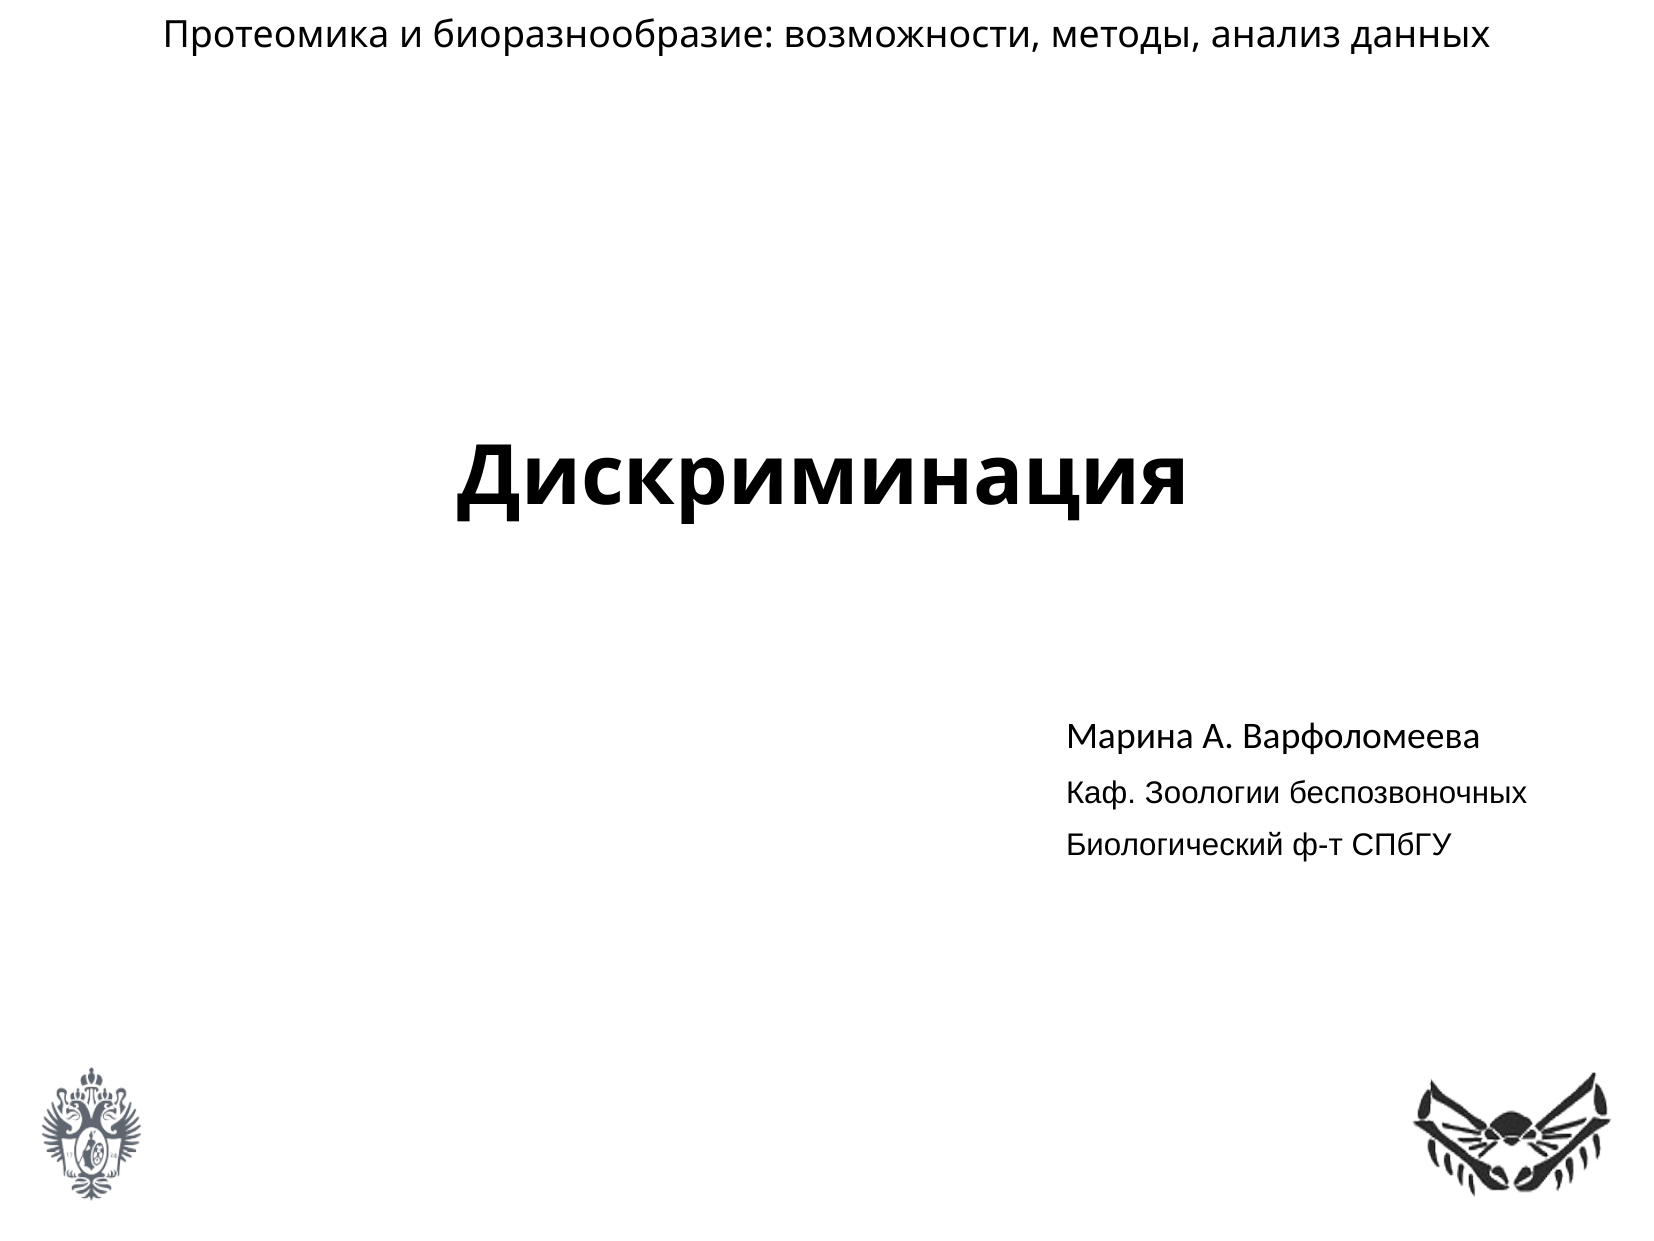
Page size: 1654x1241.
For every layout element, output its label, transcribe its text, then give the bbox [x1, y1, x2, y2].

picture [35, 1062, 149, 1208]
text_box Дискриминация [6, 408, 1642, 635]
text_box Протеомика и биоразнообразие: возможности, методы, анализ данных [0, 0, 1654, 57]
text_box Марина А. Варфоломеева Каф. Зоологии беспозвоночных Биологический ф-т СПбГУ [1051, 693, 1583, 882]
picture [1403, 1054, 1625, 1214]
